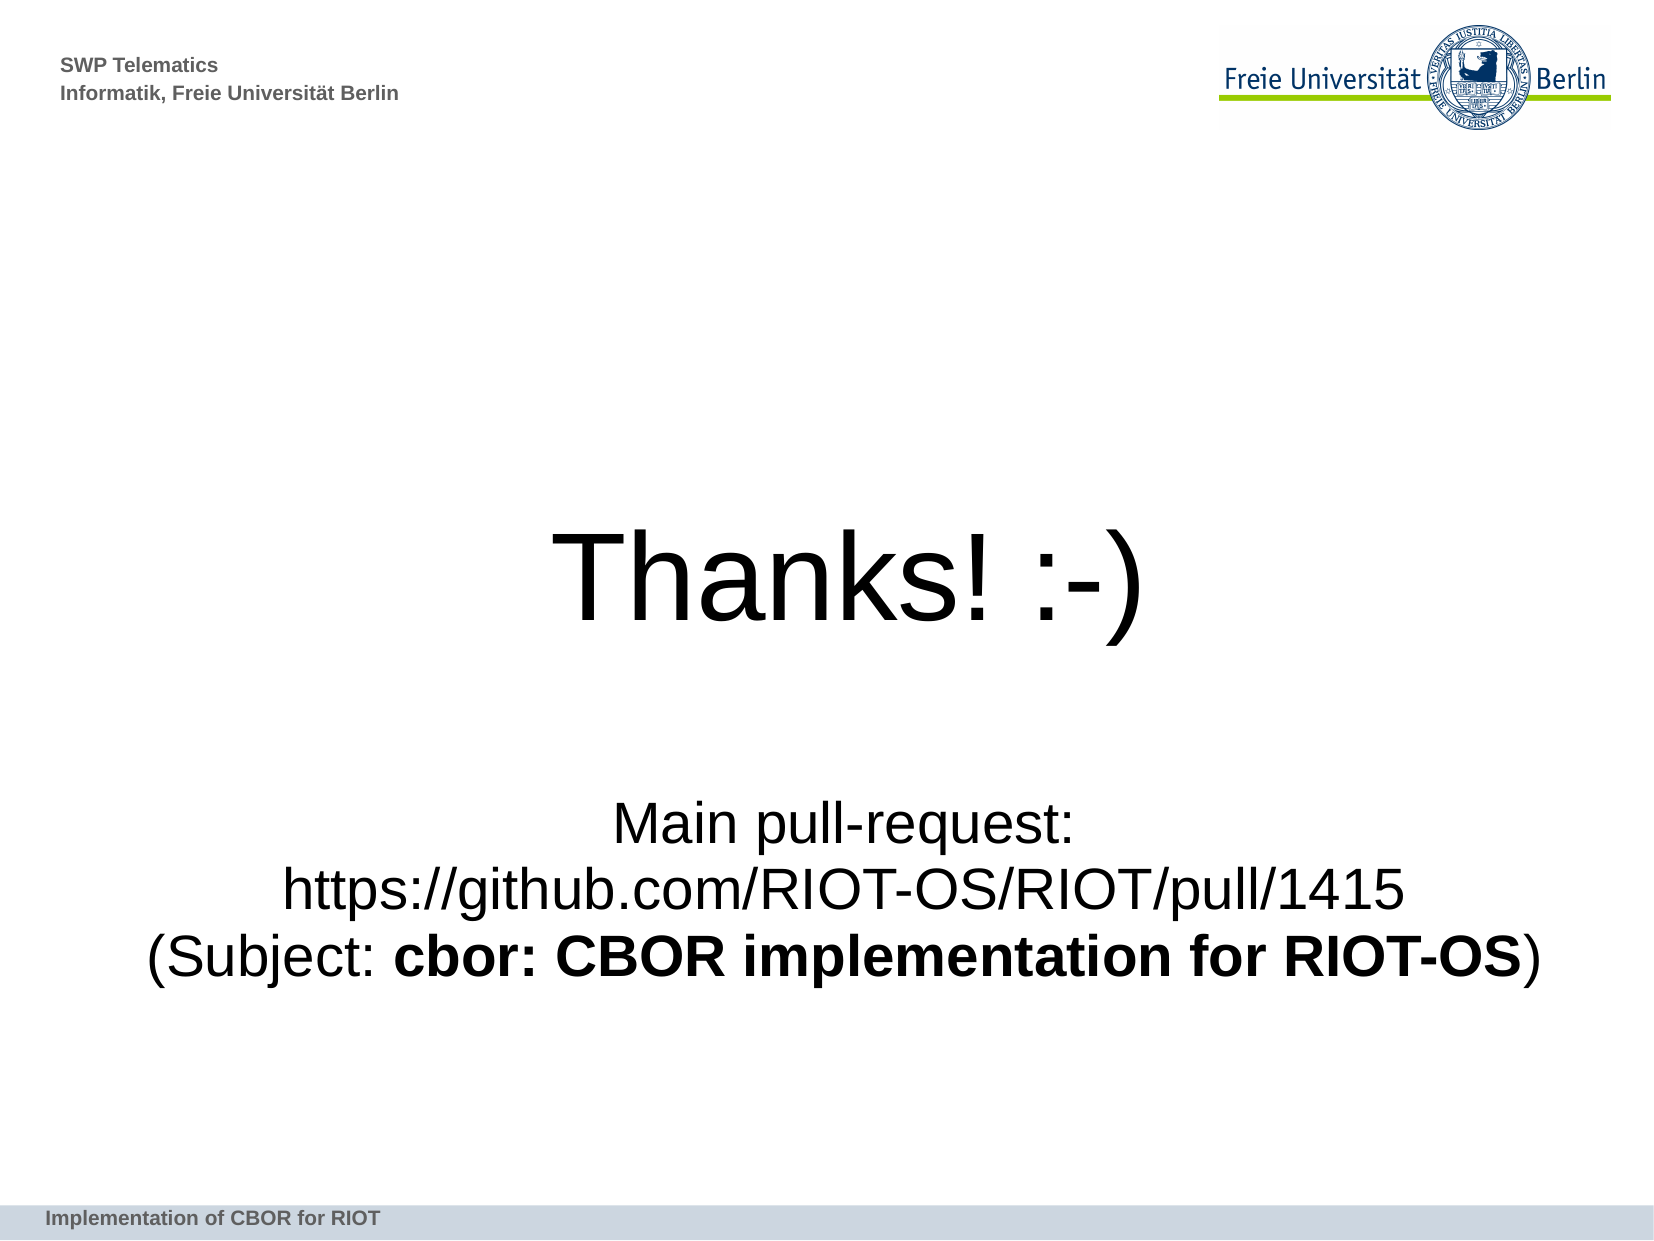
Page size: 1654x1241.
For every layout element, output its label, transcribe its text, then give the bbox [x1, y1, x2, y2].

picture [1219, 25, 1611, 130]
list Thanks! :-) Main pull-request: https://github.com/RIOT-OS/RIOT/pull/1415 (Subject: cbor: CBOR implementation for RIOT-OS) [45, 352, 1609, 1073]
